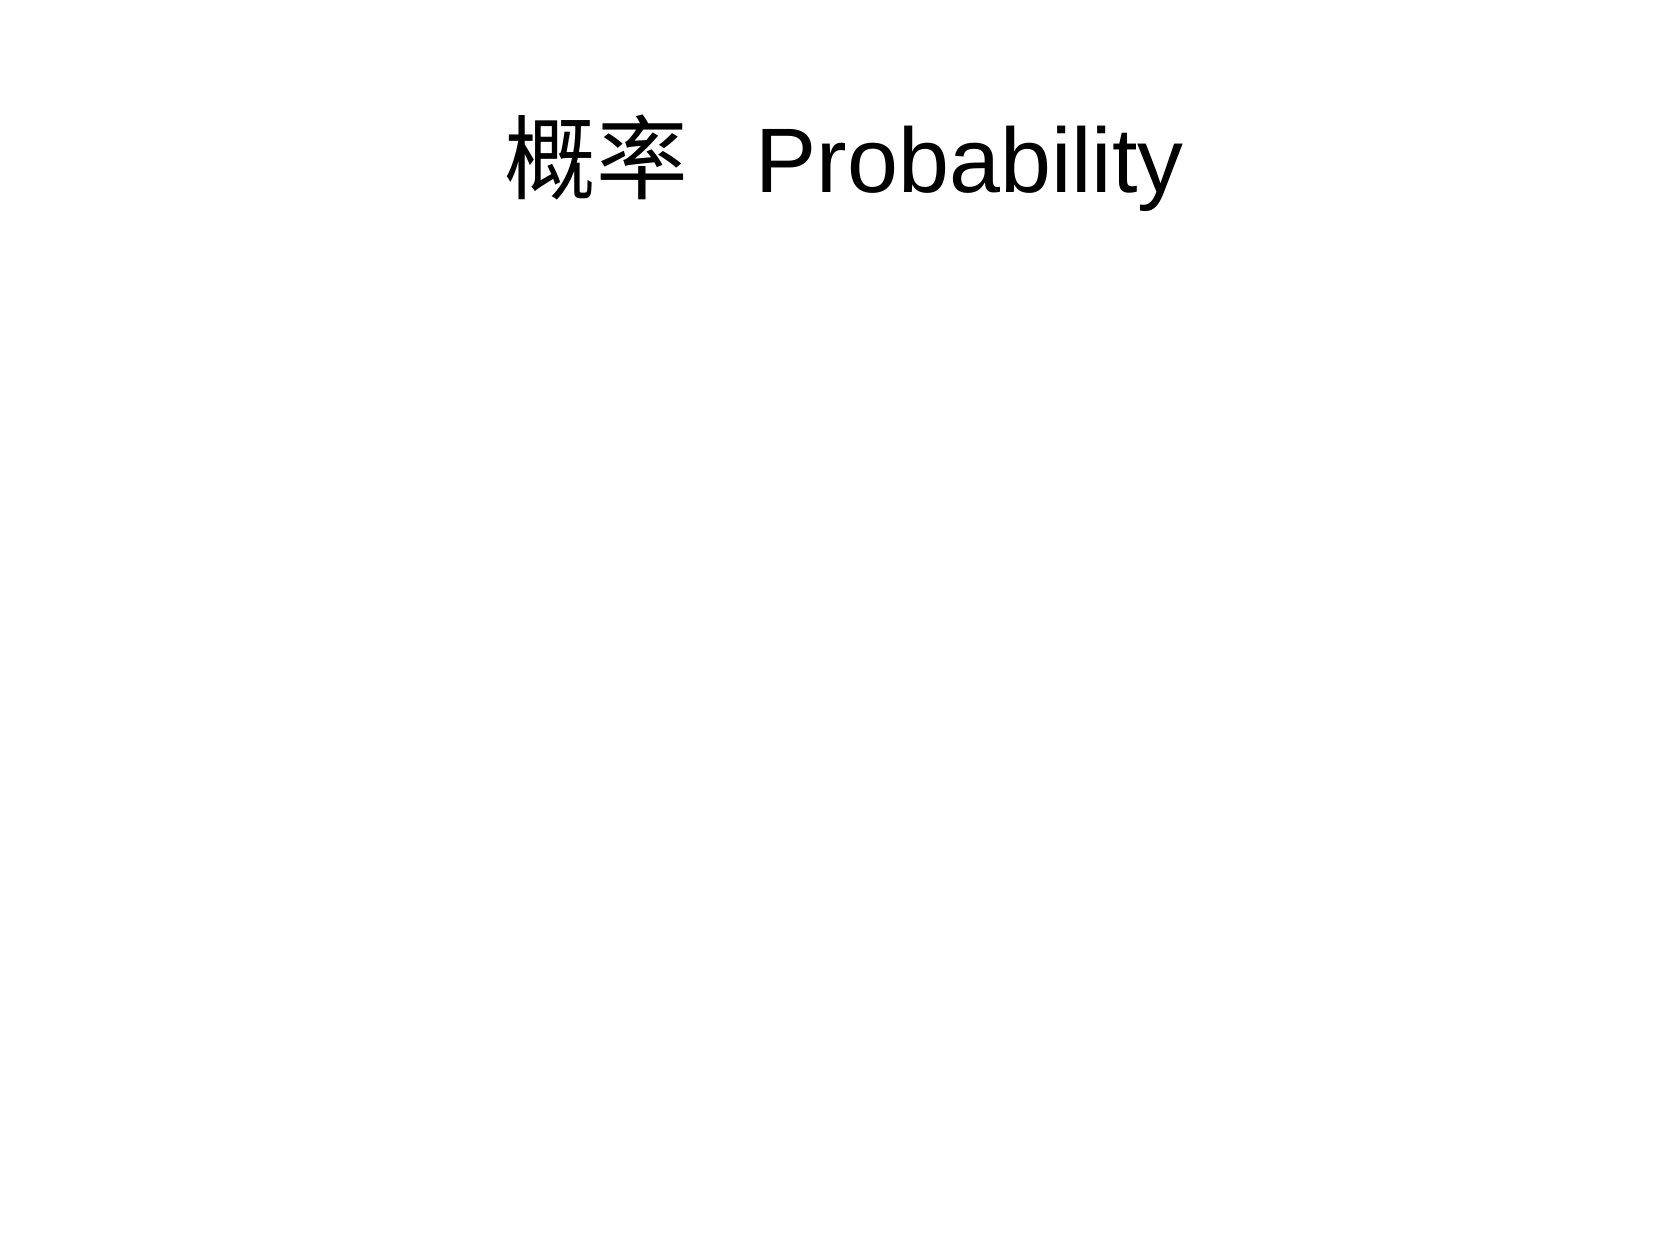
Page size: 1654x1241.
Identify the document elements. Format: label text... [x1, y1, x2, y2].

title 概率 Probability [82, 49, 1571, 257]
